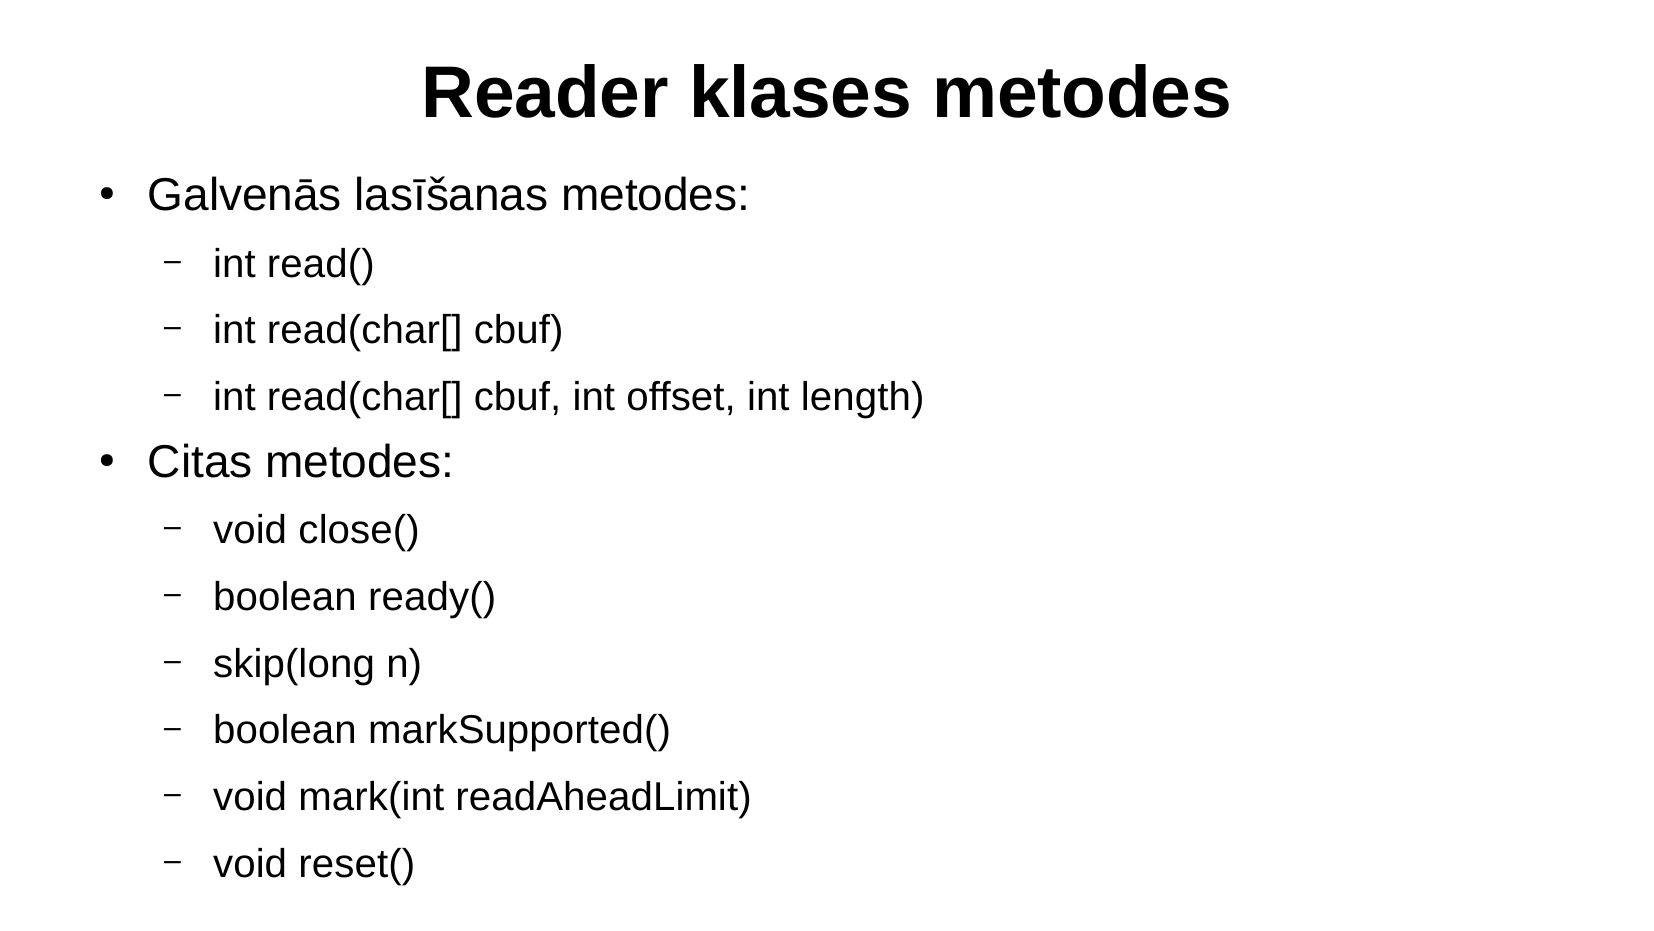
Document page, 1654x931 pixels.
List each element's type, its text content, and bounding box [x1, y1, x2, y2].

list Galvenās lasīšanas metodes: int read() int read(char[] cbuf) int read(char[] cbuf, int offset, int length) Citas metodes: void close() boolean ready() skip(long n) boolean markSupported() void mark(int readAheadLimit) void reset() [82, 168, 1538, 889]
title Reader klases metodes [82, 37, 1571, 147]
